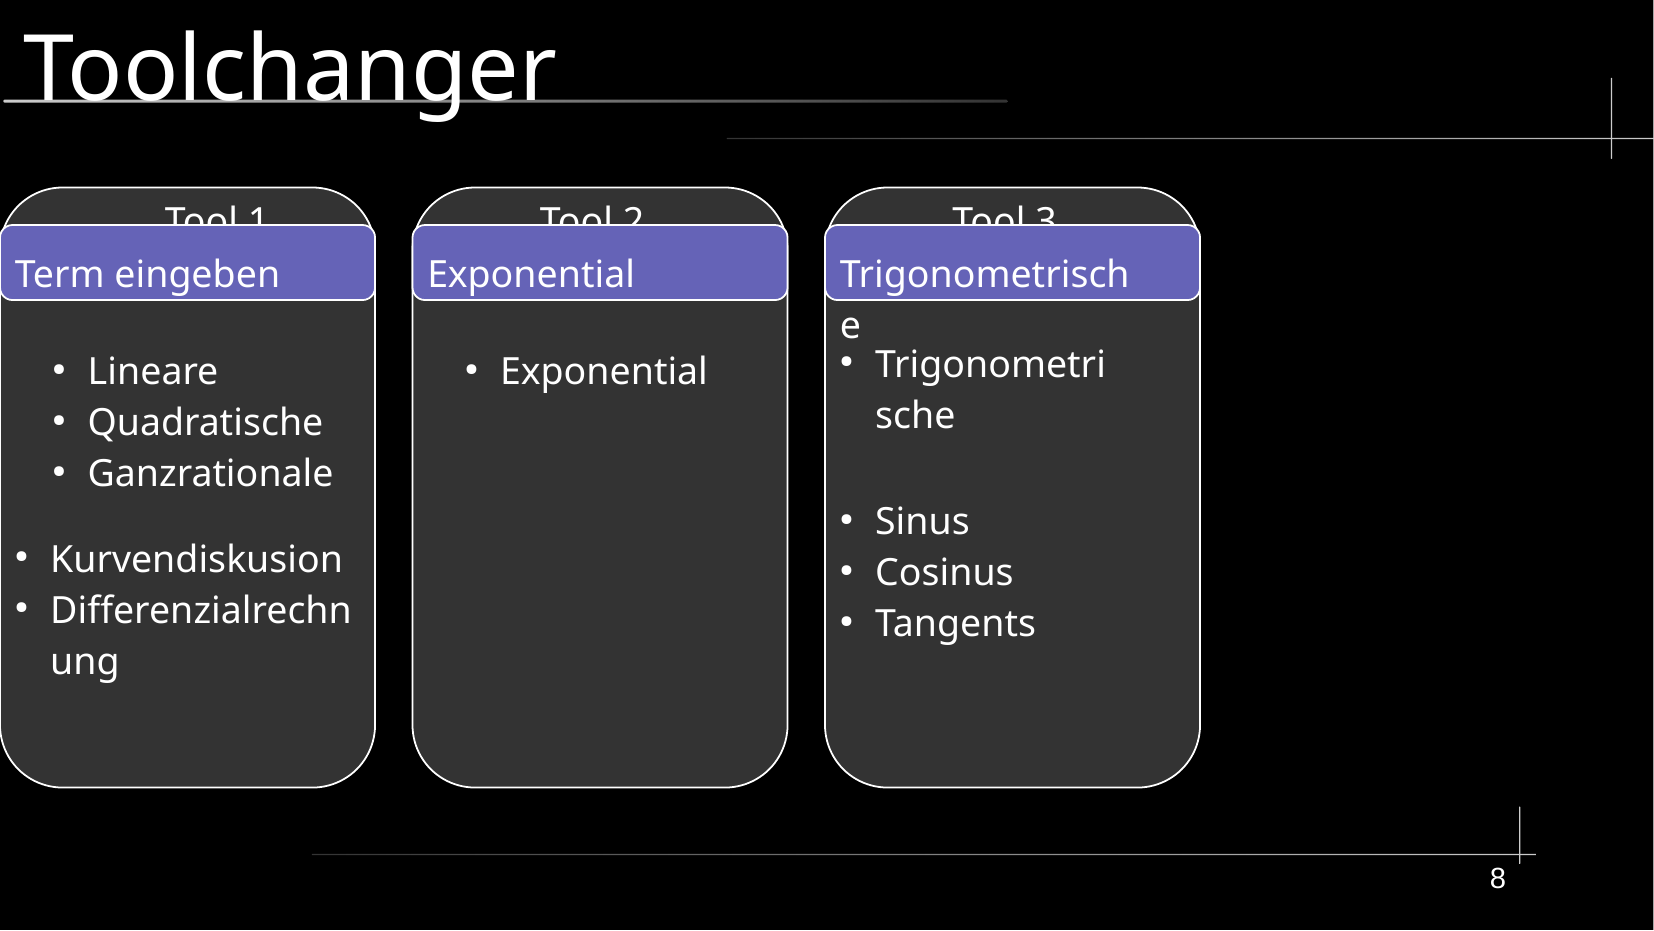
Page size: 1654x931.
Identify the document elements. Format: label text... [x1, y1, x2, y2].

text_box Kurvendiskusion Differenzialrechnung [0, 525, 376, 713]
text_box Trigonometrische [825, 329, 1126, 420]
text_box Tool 1 [150, 187, 413, 240]
text_box [825, 187, 1201, 788]
text_box Exponential [412, 239, 713, 330]
text_box [412, 187, 788, 788]
text_box Lineare Quadratische Ganzrationale [37, 337, 376, 465]
text_box Trigonometrische [825, 239, 1163, 330]
text_box Tool 2 [525, 187, 788, 233]
title Toolchanger [23, 11, 1589, 119]
text_box Term eingeben [0, 239, 301, 330]
text_box [0, 187, 376, 525]
text_box Exponential [450, 337, 751, 428]
text_box Sinus Cosinus Tangents [825, 487, 1088, 615]
text_box Tool 3 [937, 187, 1201, 237]
text_box [0, 713, 376, 788]
